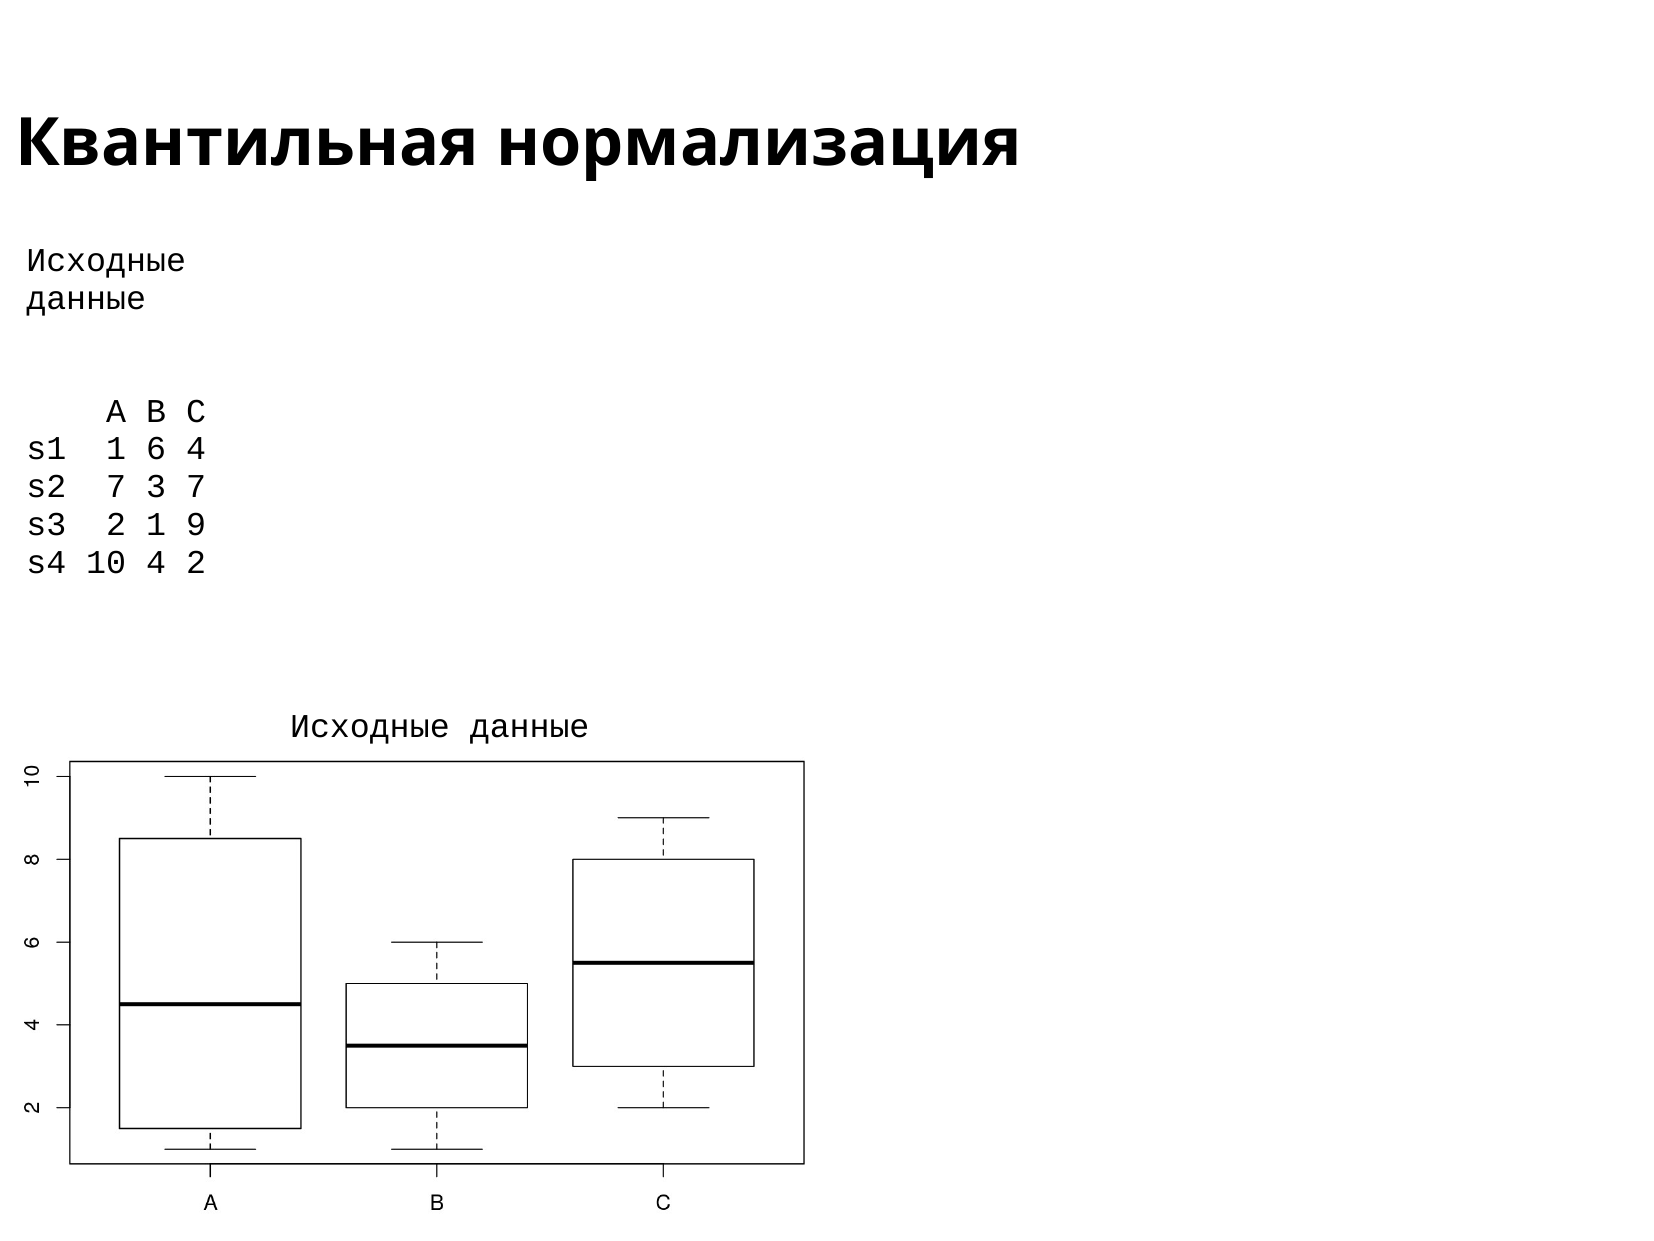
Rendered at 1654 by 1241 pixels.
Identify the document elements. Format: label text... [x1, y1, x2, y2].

text_box Исходные данные [271, 702, 609, 756]
text_box Исходные данные A B C s1 1 6 4 s2 7 3 7 s3 2 1 9 s4 10 4 2 [11, 236, 237, 591]
title Квантильная нормализация [15, 19, 1636, 260]
picture [8, 741, 820, 1232]
